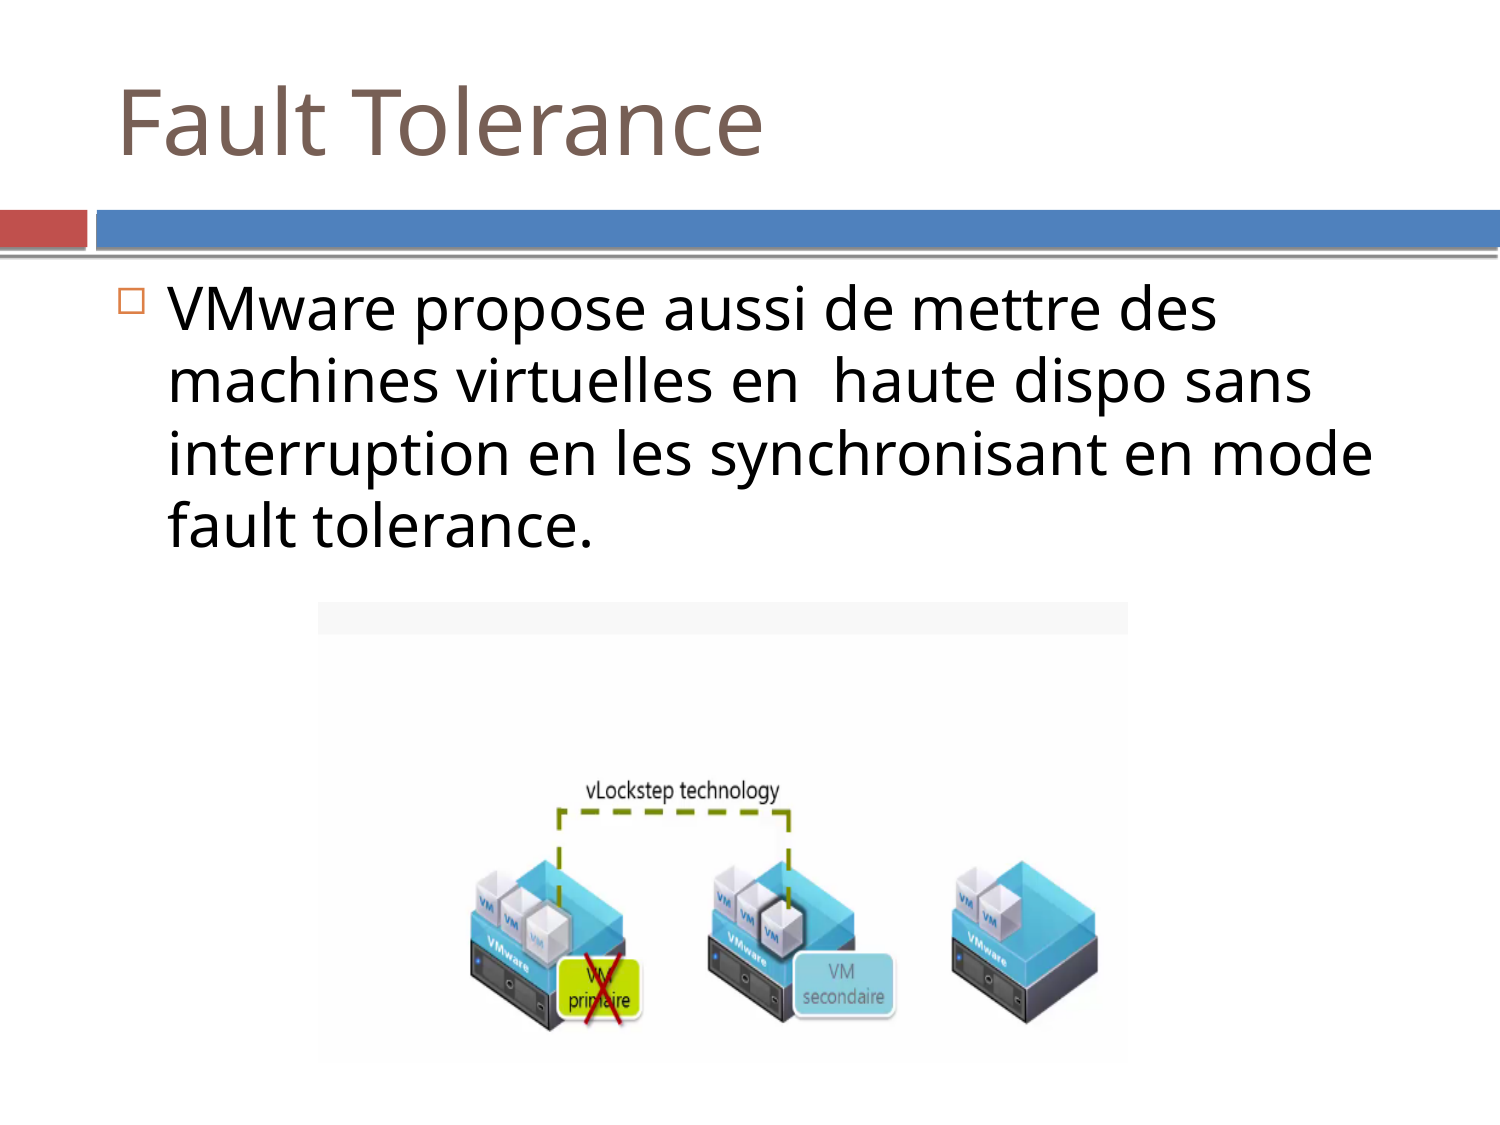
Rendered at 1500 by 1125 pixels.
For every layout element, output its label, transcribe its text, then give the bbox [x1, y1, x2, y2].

picture [318, 602, 1128, 1063]
text_box VMware propose aussi de mettre des machines virtuelles en haute dispo sans interruption en les synchronisant en mode fault tolerance. [100, 262, 1438, 1000]
text_box Fault Tolerance [100, 37, 1438, 200]
